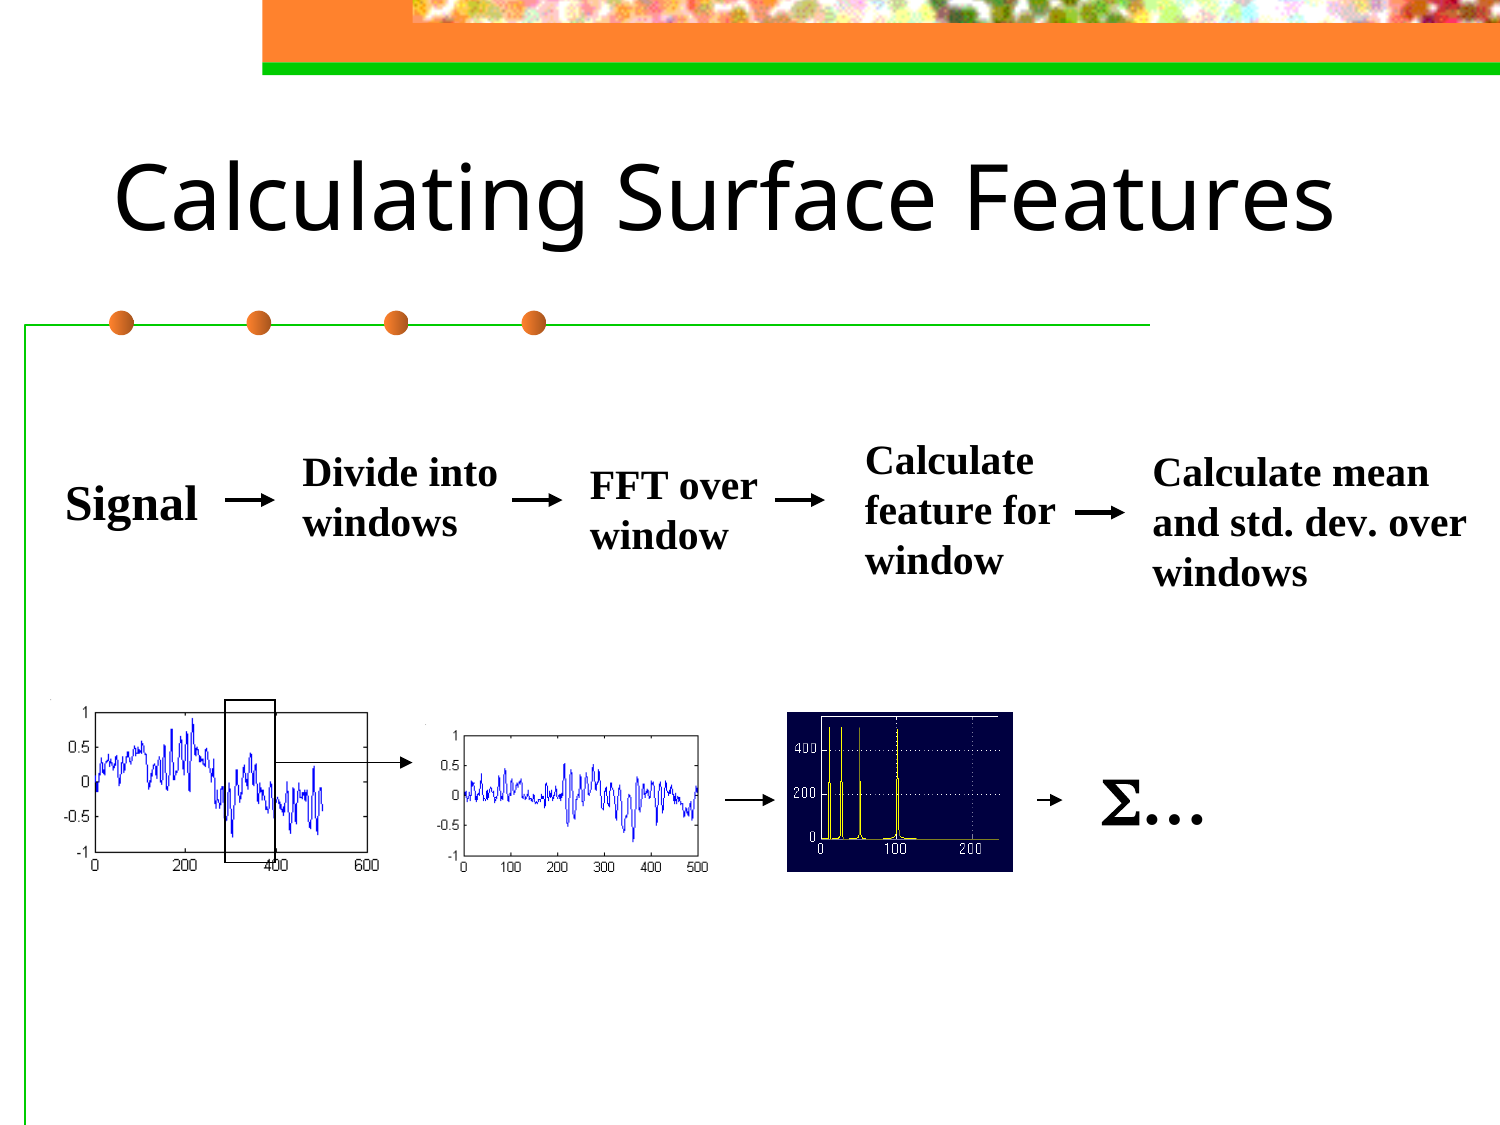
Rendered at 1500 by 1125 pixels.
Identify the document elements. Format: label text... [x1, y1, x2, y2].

title Calculating Surface Features [87, 99, 1363, 288]
picture [412, 0, 1500, 23]
picture [276, 699, 400, 762]
picture [425, 724, 726, 872]
picture [226, 701, 274, 862]
text_box Signal [49, 462, 226, 538]
text_box Calculate mean and std. dev. over windows [1137, 437, 1500, 603]
picture [787, 712, 1013, 872]
text_box … [1087, 749, 1238, 846]
text_box FFT over window [575, 449, 776, 566]
picture [50, 699, 400, 871]
text_box Calculate feature for window [849, 425, 1088, 591]
text_box Divide into windows [287, 437, 526, 553]
